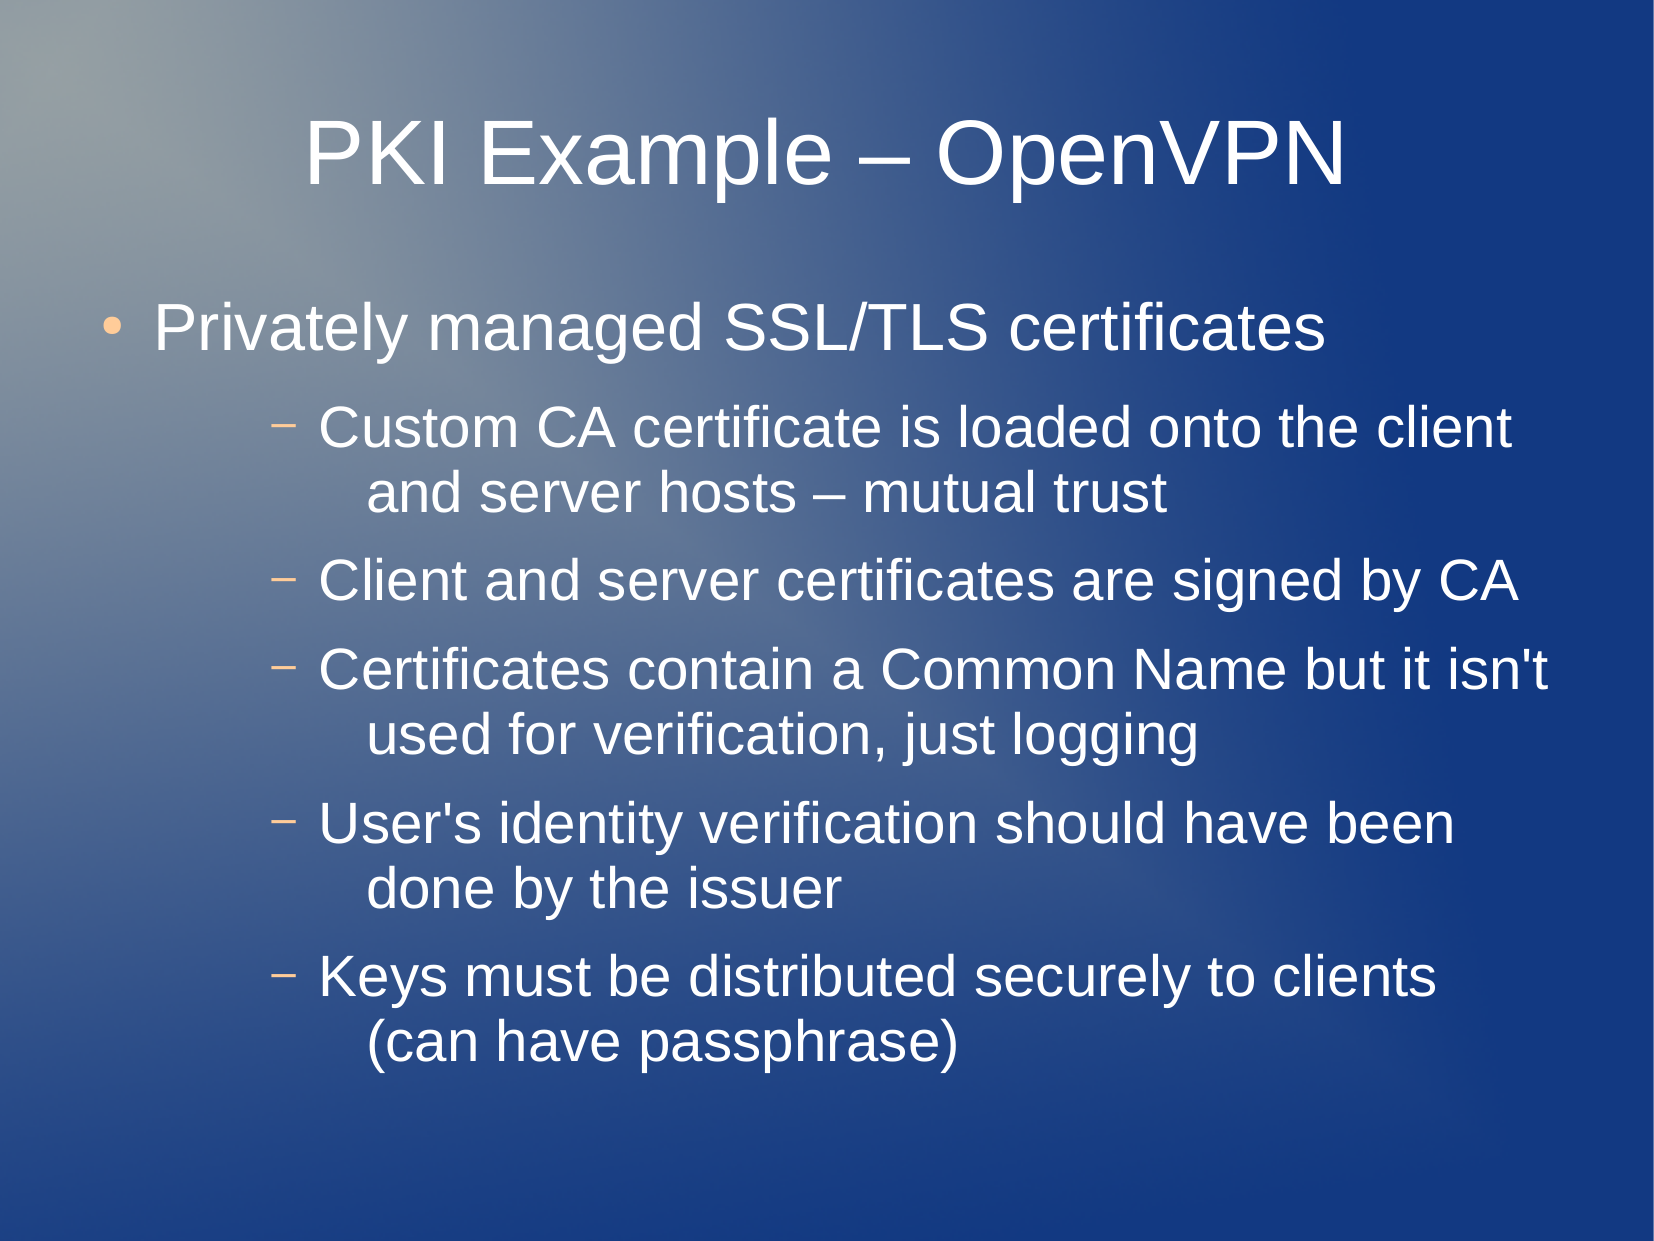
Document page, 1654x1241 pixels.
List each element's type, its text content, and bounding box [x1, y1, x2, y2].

picture [0, 0, 1654, 1241]
title PKI Example – OpenVPN [82, 56, 1571, 250]
list Privately managed SSL/TLS certificates Custom CA certificate is loaded onto the client and server hosts – mutual trust Client and server certificates are signed by CA Certificates contain a Common Name but it isn't used for verification, just logging User's identity verification should have been done by the issuer Keys must be distributed securely to clients (can have passphrase) [82, 290, 1571, 1094]
